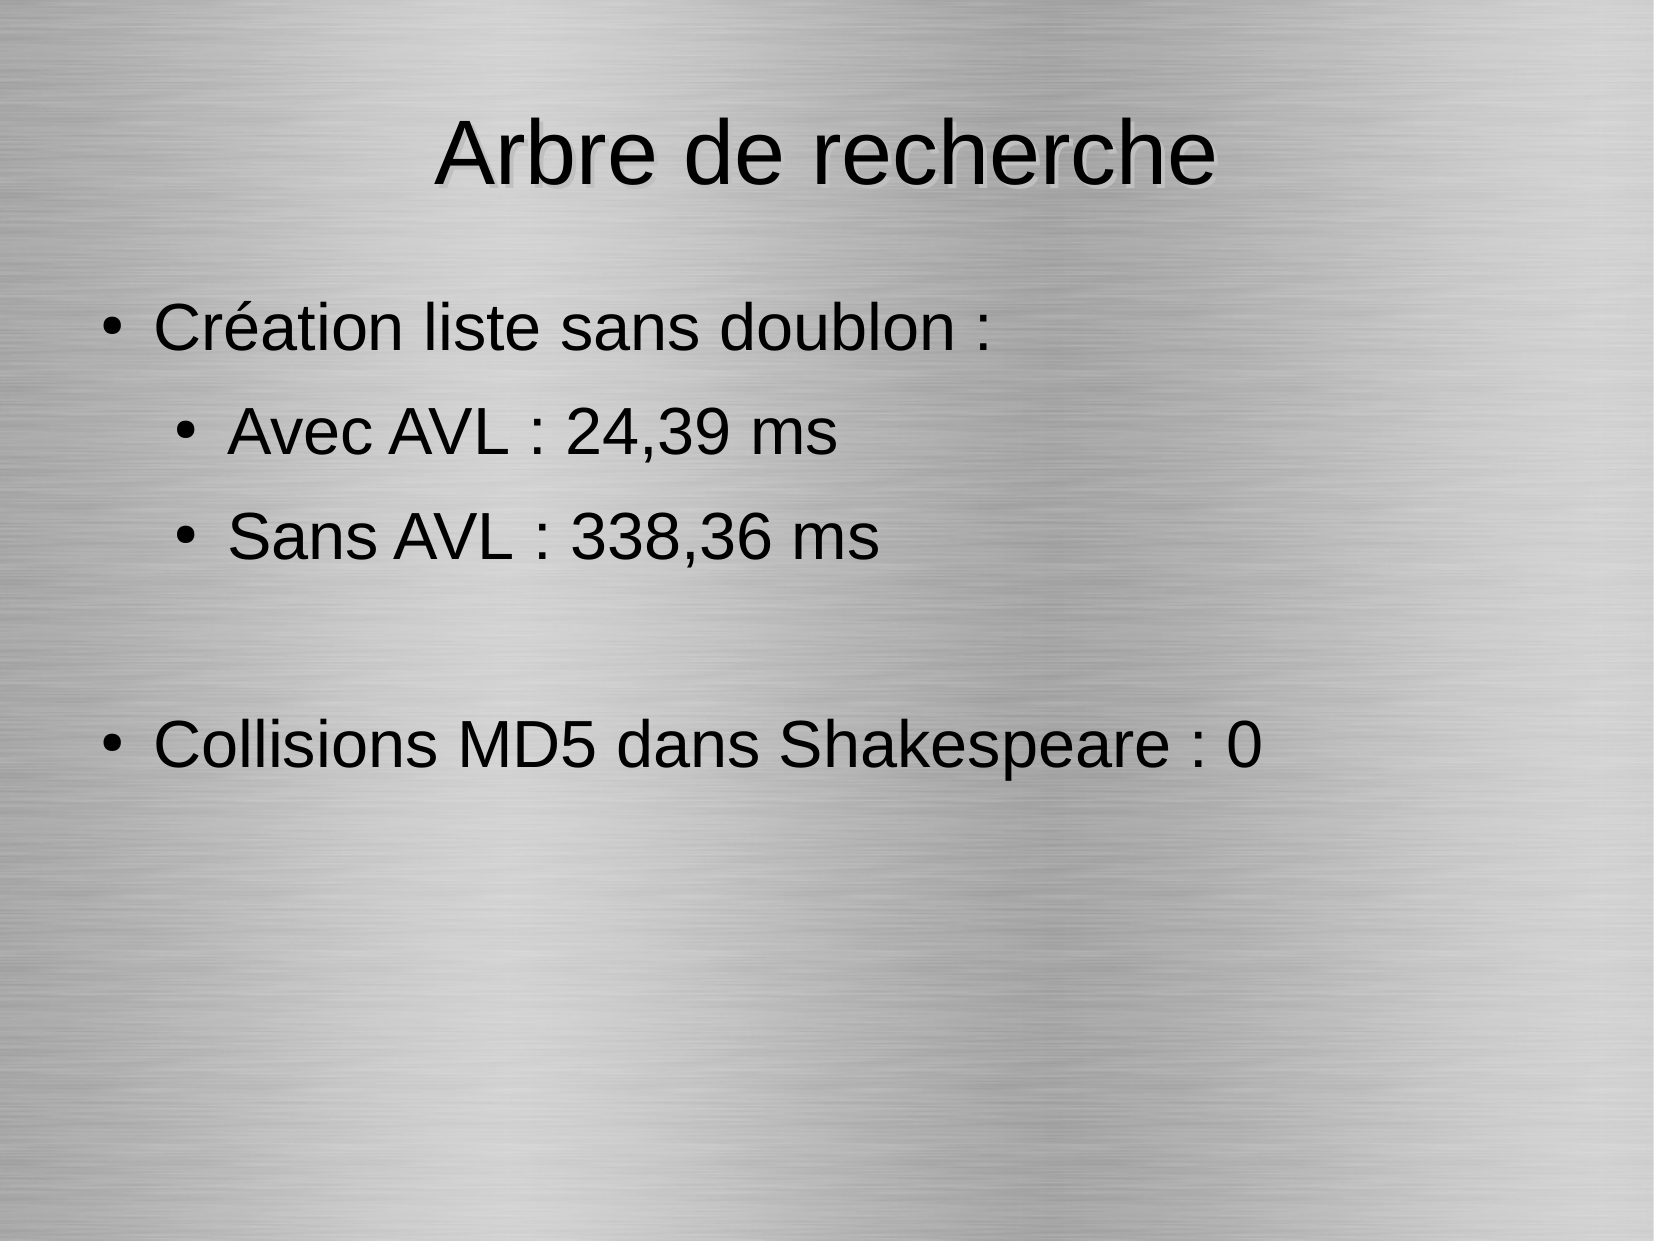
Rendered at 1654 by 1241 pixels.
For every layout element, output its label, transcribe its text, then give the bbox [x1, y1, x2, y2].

title Arbre de recherche [82, 49, 1571, 257]
picture [0, 0, 1654, 1241]
list Création liste sans doublon : Avec AVL : 24,39 ms Sans AVL : 338,36 ms Collisions MD5 dans Shakespeare : 0 [82, 290, 1571, 1010]
